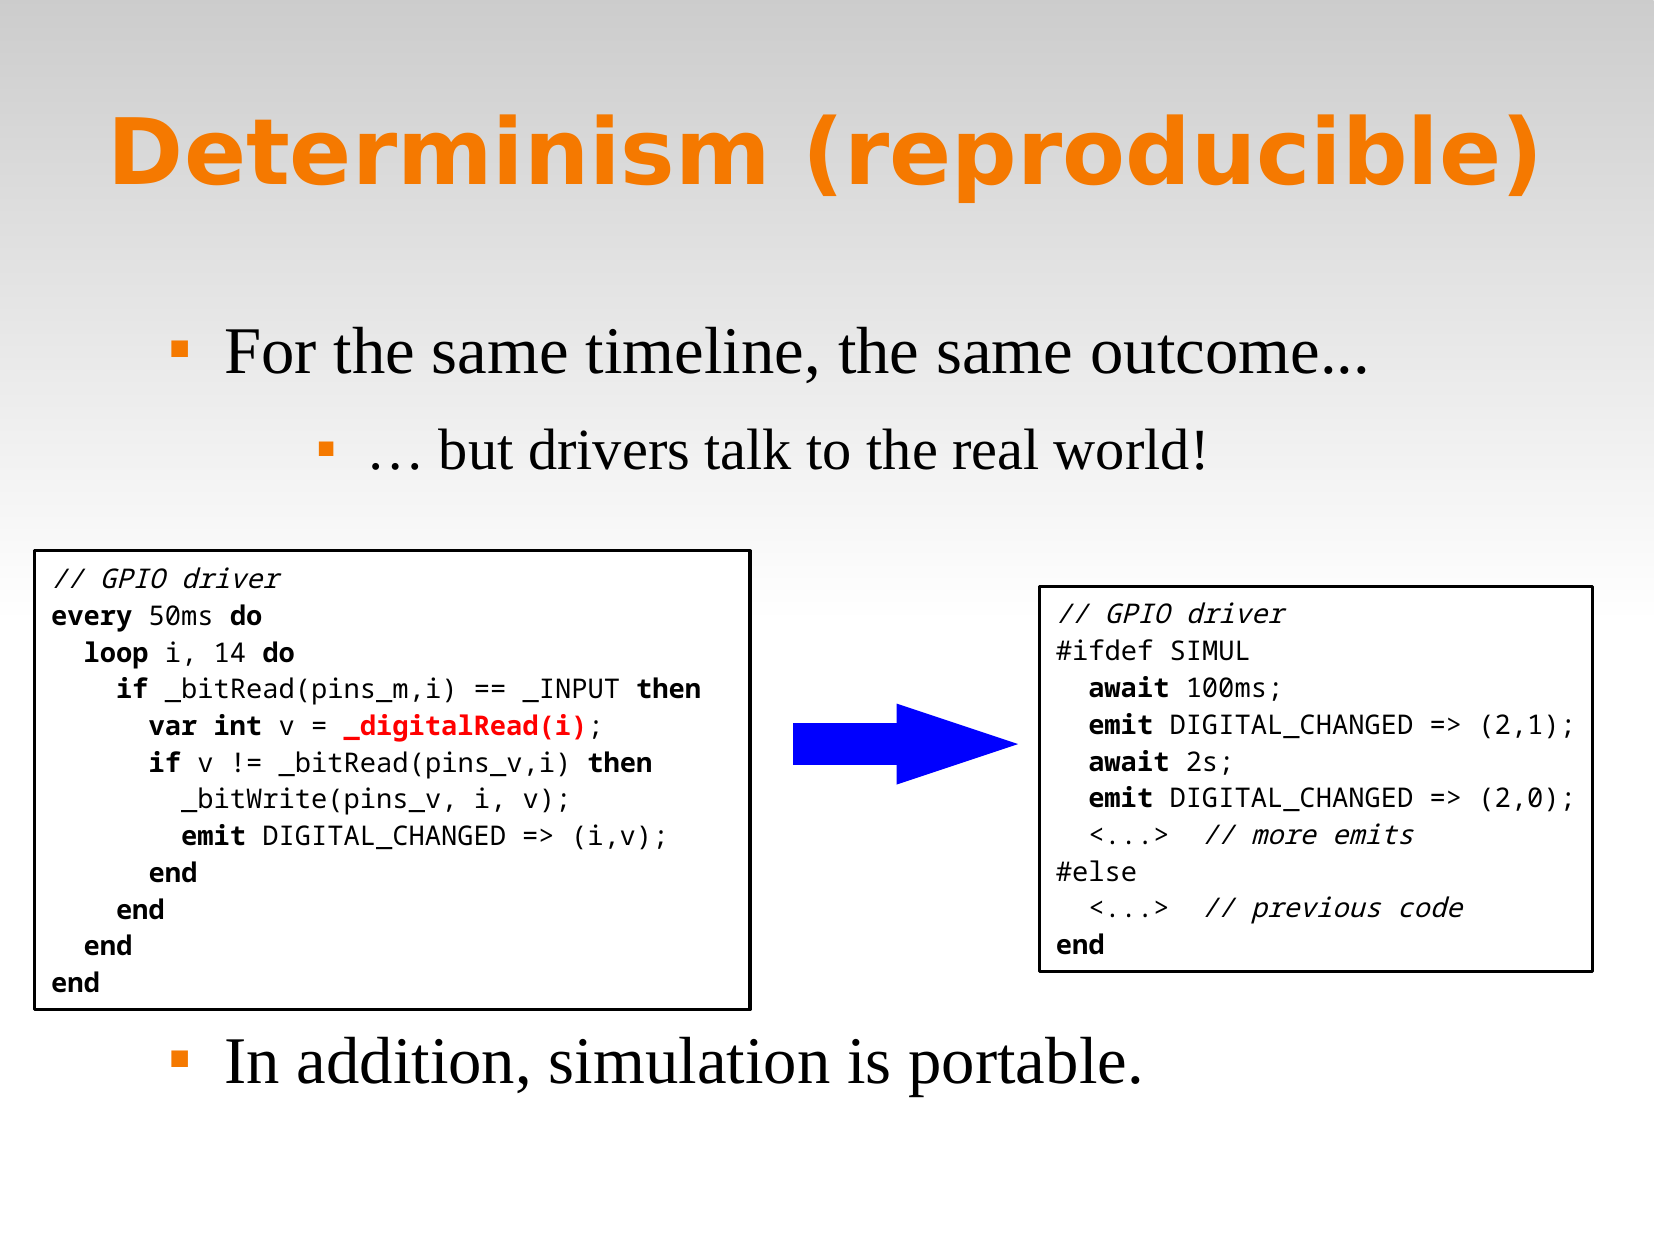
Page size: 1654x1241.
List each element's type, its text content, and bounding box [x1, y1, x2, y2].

title Determinism (reproducible) [82, 49, 1571, 257]
text_box // GPIO driver every 50ms do loop i, 14 do if _bitRead(pins_m,i) == _INPUT then var int v = _digitalRead(i); if v != _bitRead(pins_v,i) then _bitWrite(pins_v, i, v); emit DIGITAL_CHANGED => (i,v); end end end end [34, 550, 751, 955]
text_box // GPIO driver #ifdef SIMUL await 100ms; emit DIGITAL_CHANGED => (2,1); await 2s; emit DIGITAL_CHANGED => (2,0); <...> // more emits #else <...> // previous code end [1039, 586, 1593, 924]
list For the same timeline, the same outcome... … but drivers talk to the real world! In addition, simulation is portable. [82, 313, 1538, 1151]
